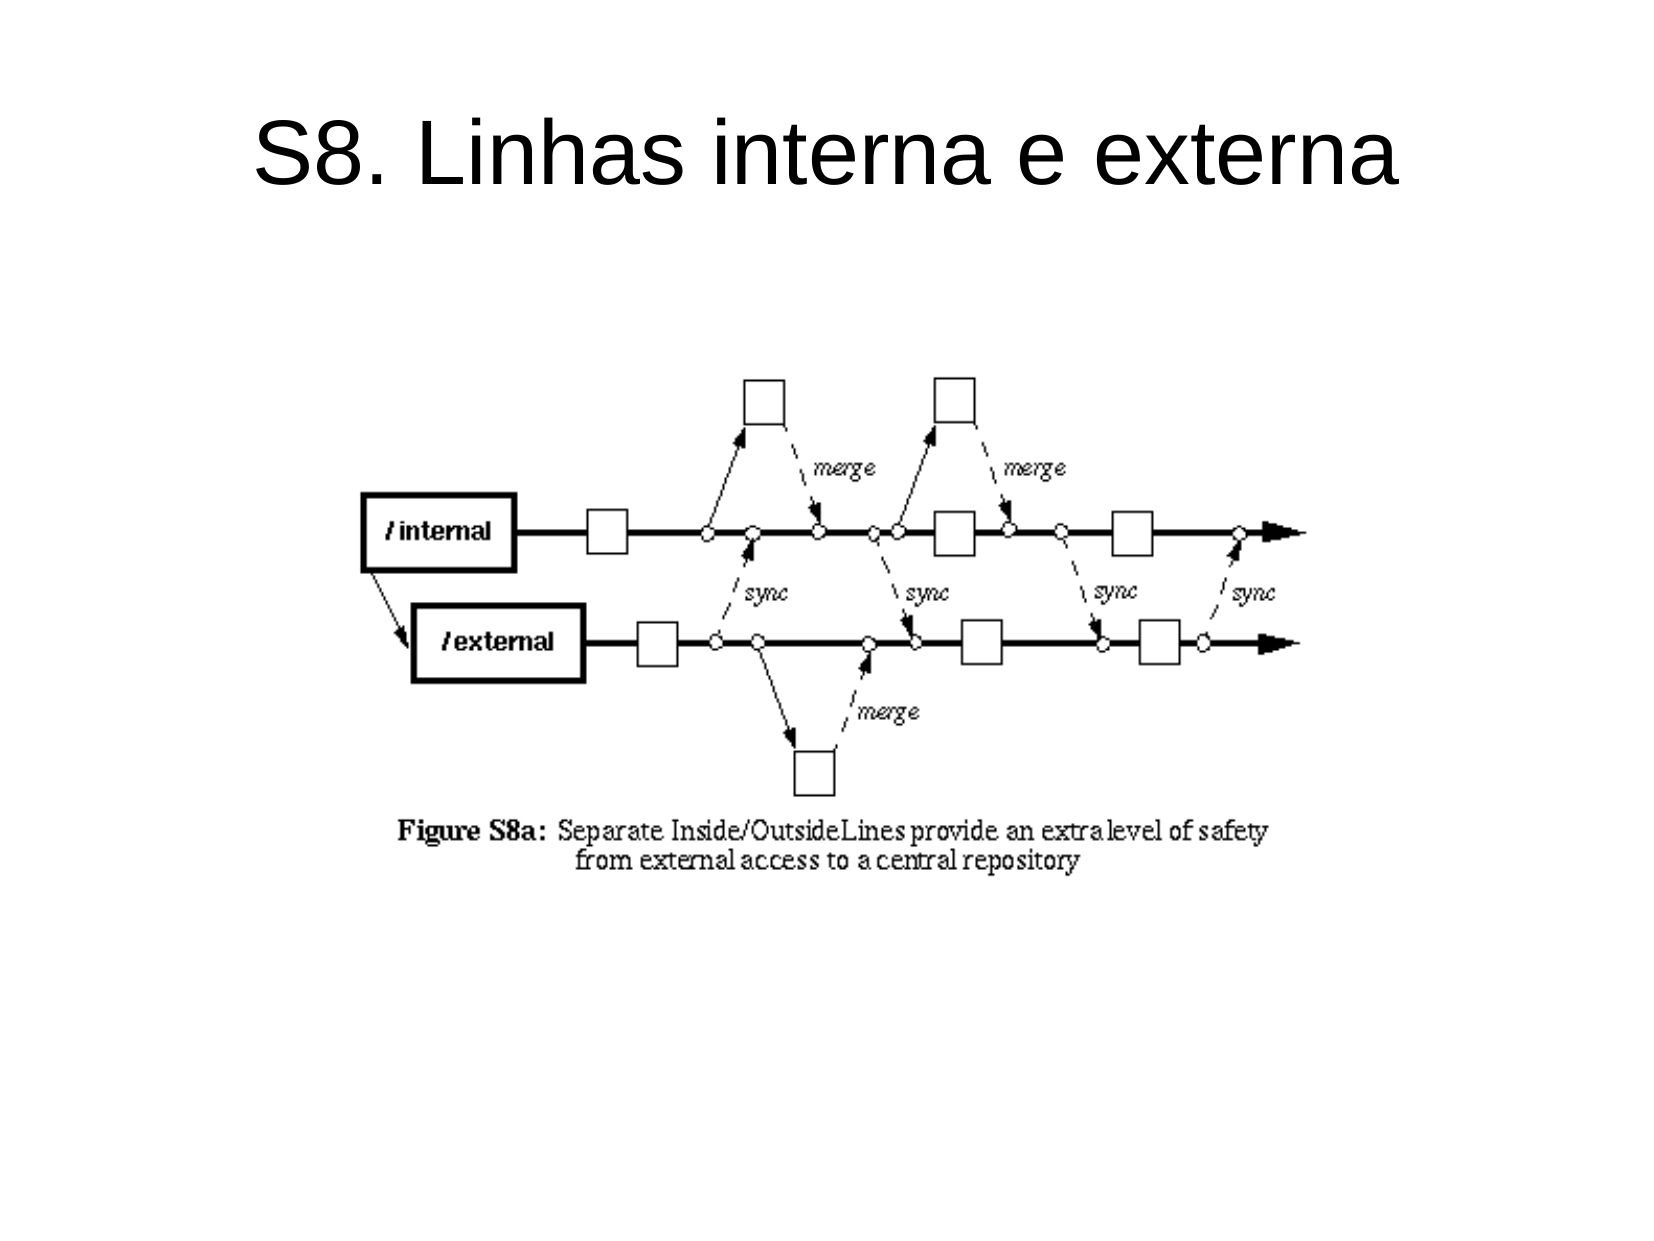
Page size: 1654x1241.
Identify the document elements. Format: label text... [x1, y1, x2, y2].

picture [338, 355, 1336, 895]
title S8. Linhas interna e externa [82, 49, 1571, 257]
